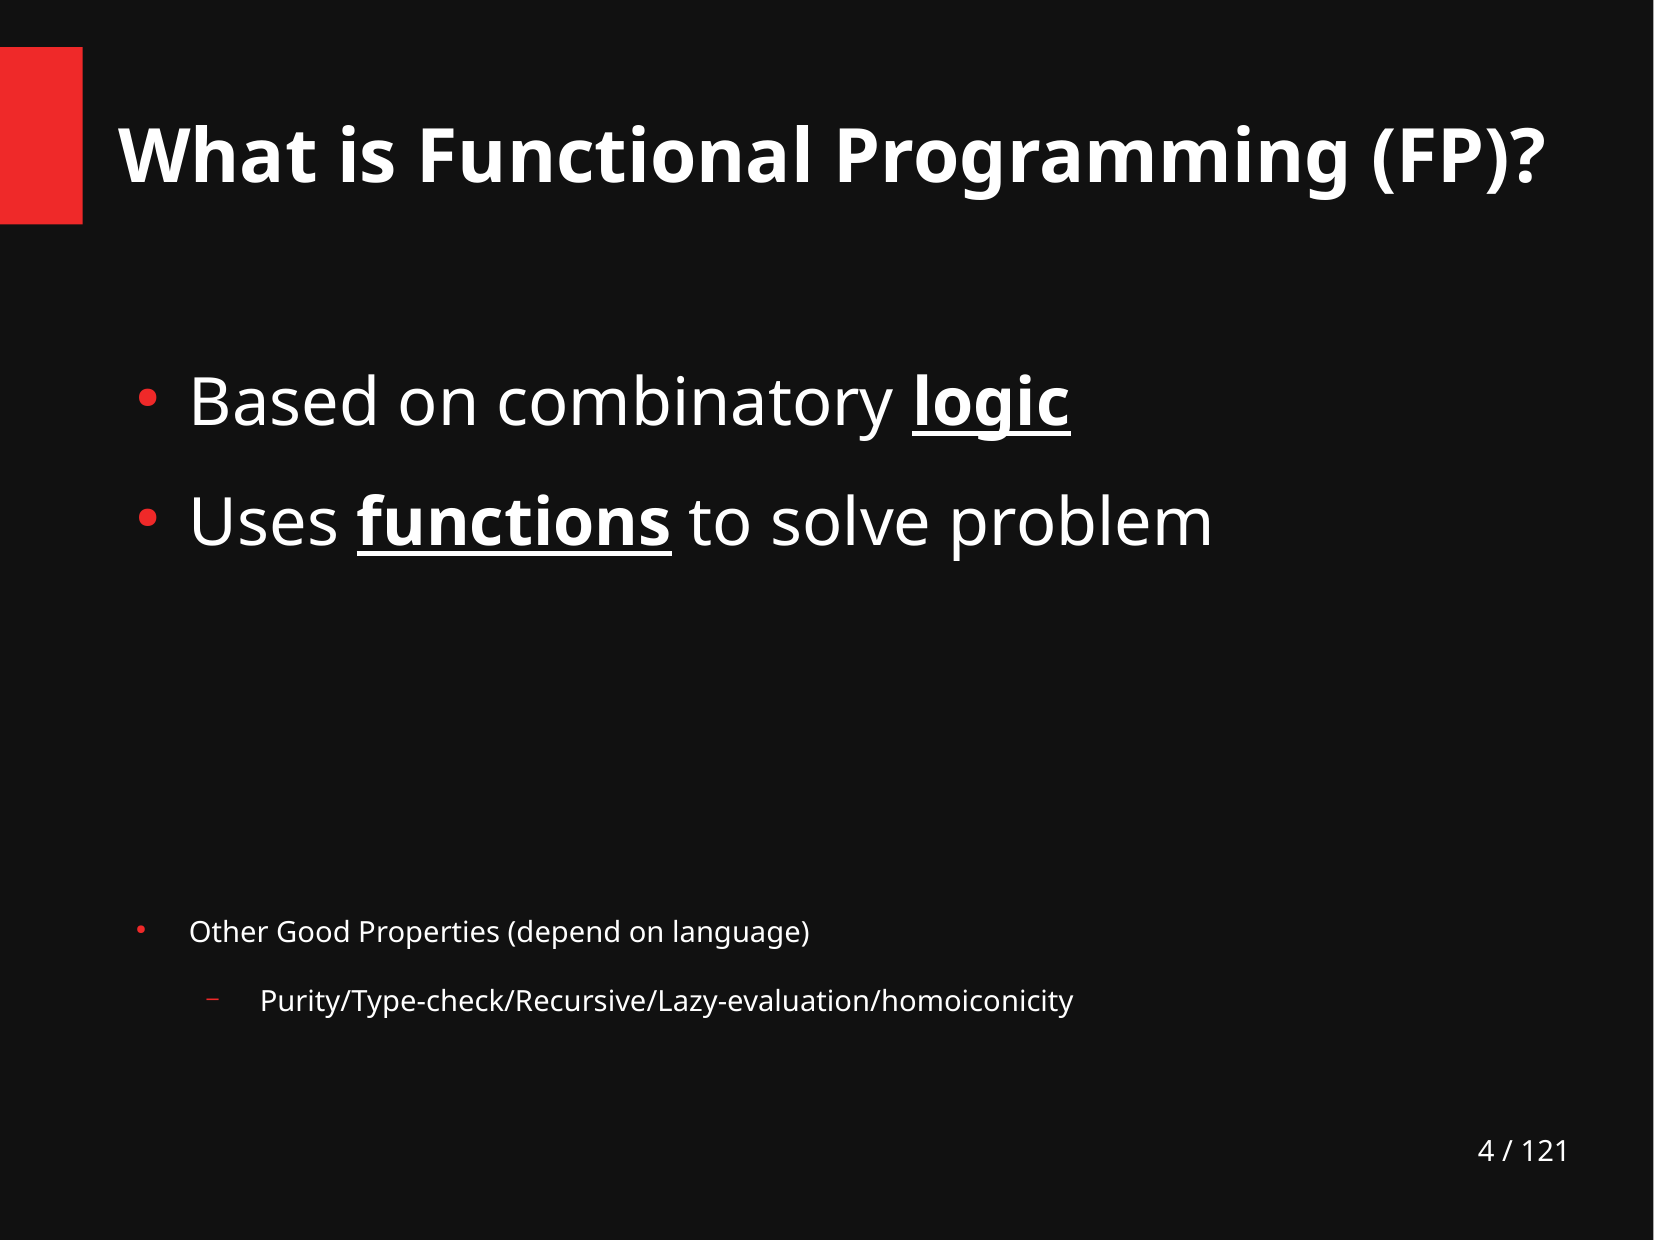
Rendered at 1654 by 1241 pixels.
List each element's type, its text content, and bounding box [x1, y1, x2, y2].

list Based on combinatory logic Uses functions to solve problem Other Good Properties (depend on language) Purity/Type-check/Recursive/Lazy-evaluation/homoiconicity [118, 354, 1536, 1074]
title What is Functional Programming (FP)? [118, 49, 1571, 257]
